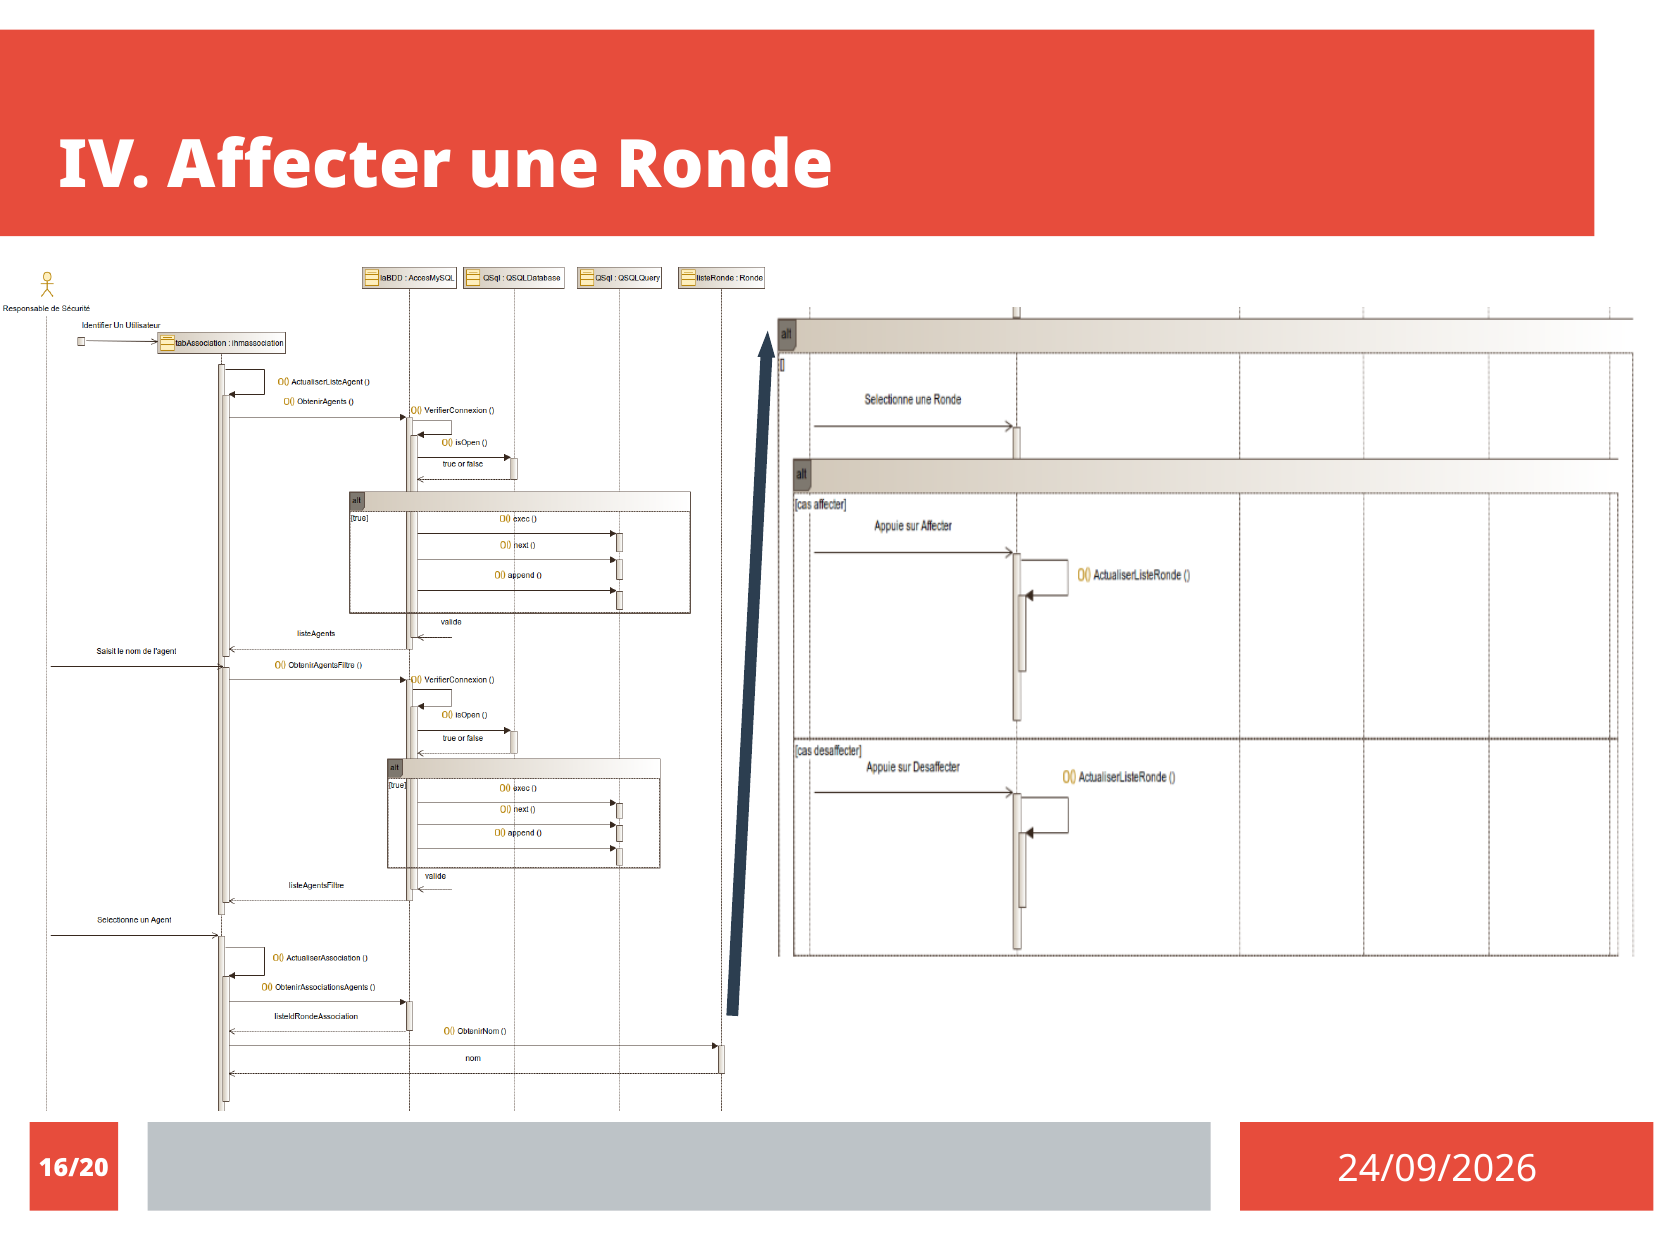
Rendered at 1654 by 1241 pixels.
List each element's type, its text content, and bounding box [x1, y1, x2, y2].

picture [0, 259, 1642, 1111]
title IV. Affecter une Ronde [59, 59, 1595, 207]
